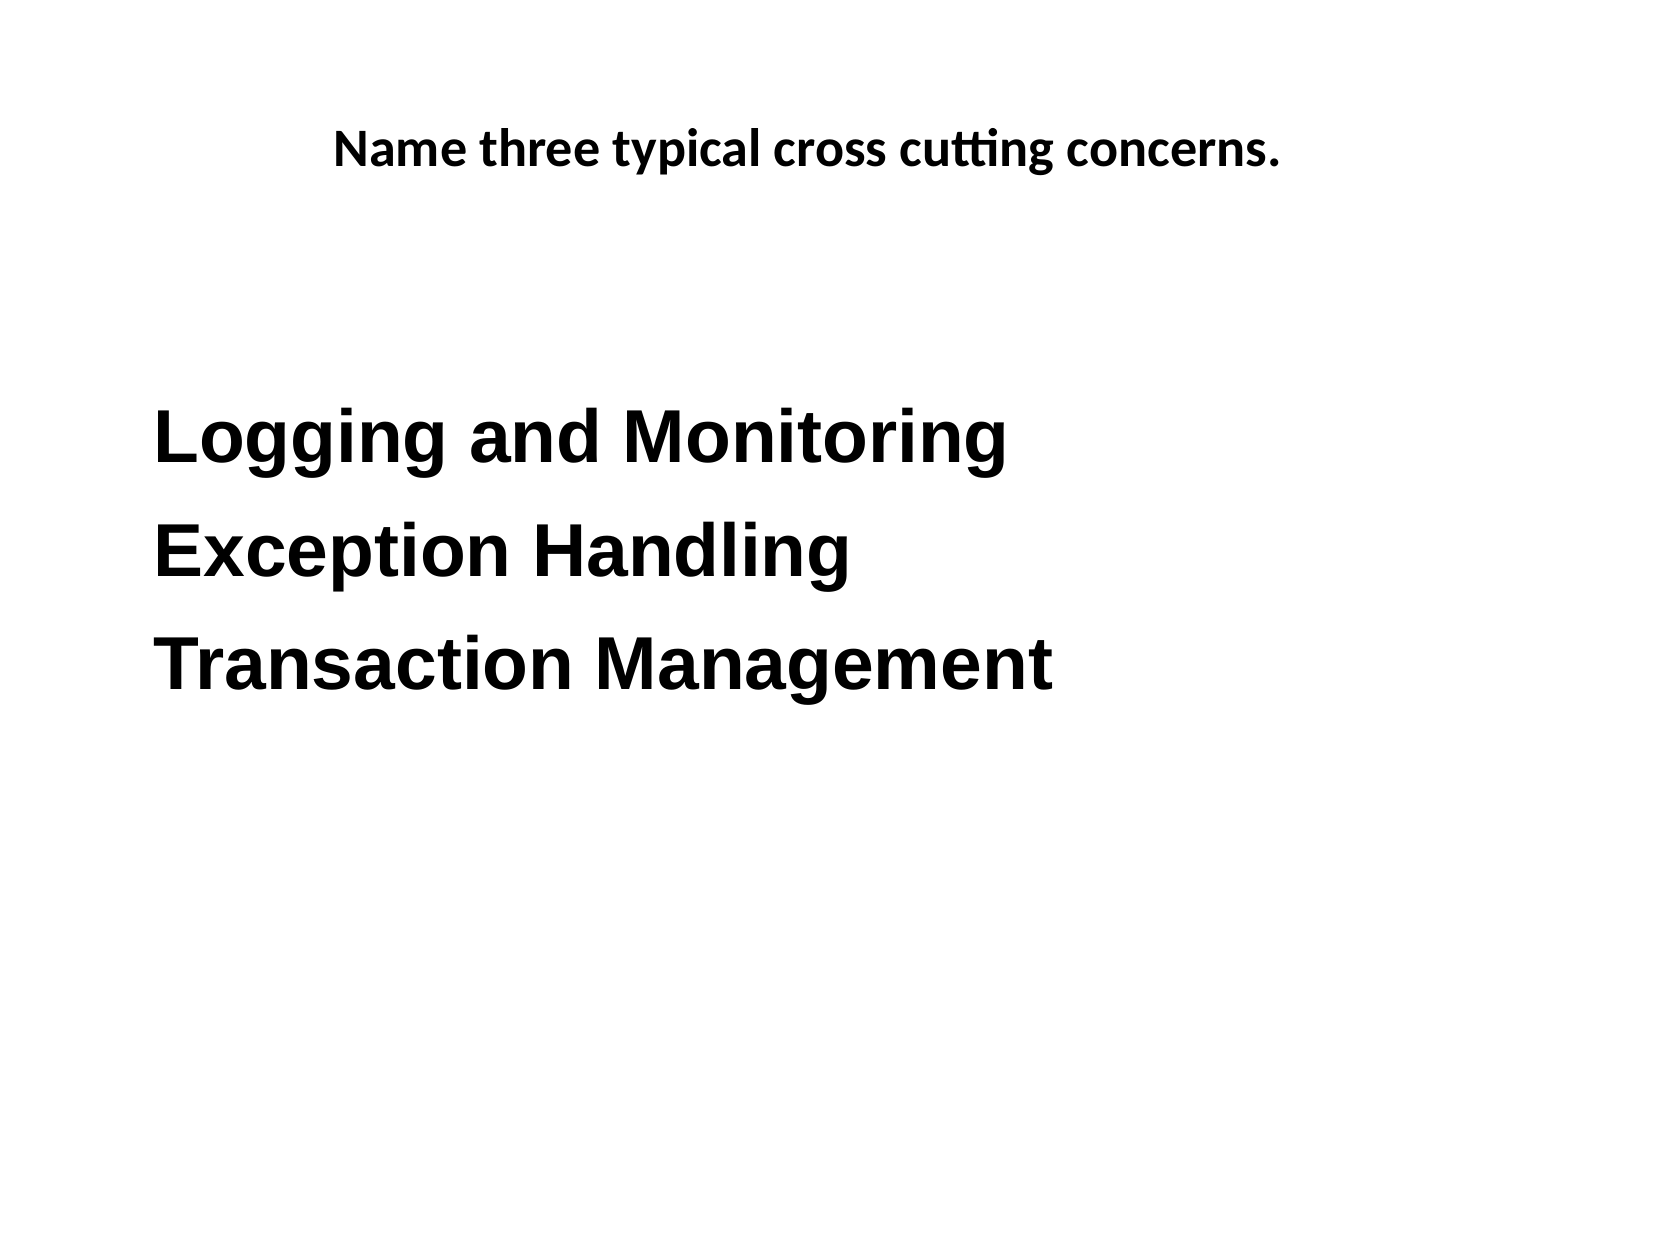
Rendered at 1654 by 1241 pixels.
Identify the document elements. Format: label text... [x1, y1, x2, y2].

list Logging and Monitoring Exception Handling Transaction Management [82, 290, 1571, 1191]
title Name three typical cross cutting concerns. [82, 49, 1571, 257]
